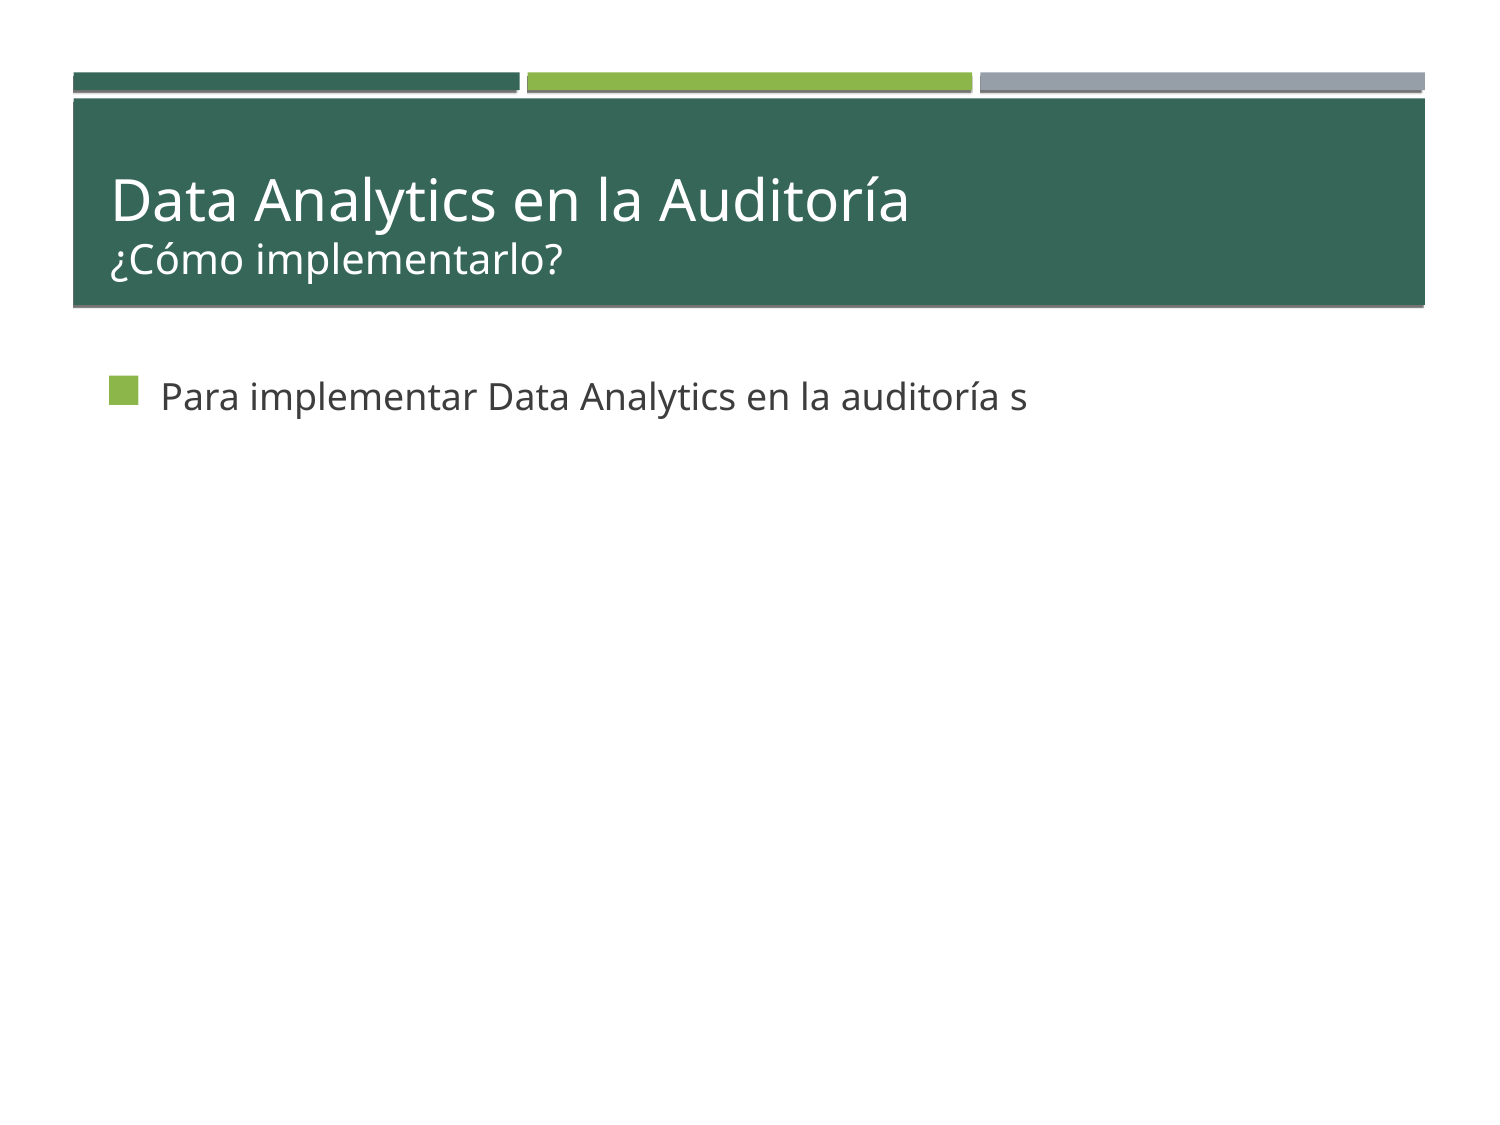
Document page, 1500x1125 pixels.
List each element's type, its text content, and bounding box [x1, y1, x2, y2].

list Para implementar Data Analytics en la auditoría s [95, 365, 1406, 962]
title Data Analytics en la Auditoría ¿Cómo implementarlo? [95, 112, 1406, 291]
